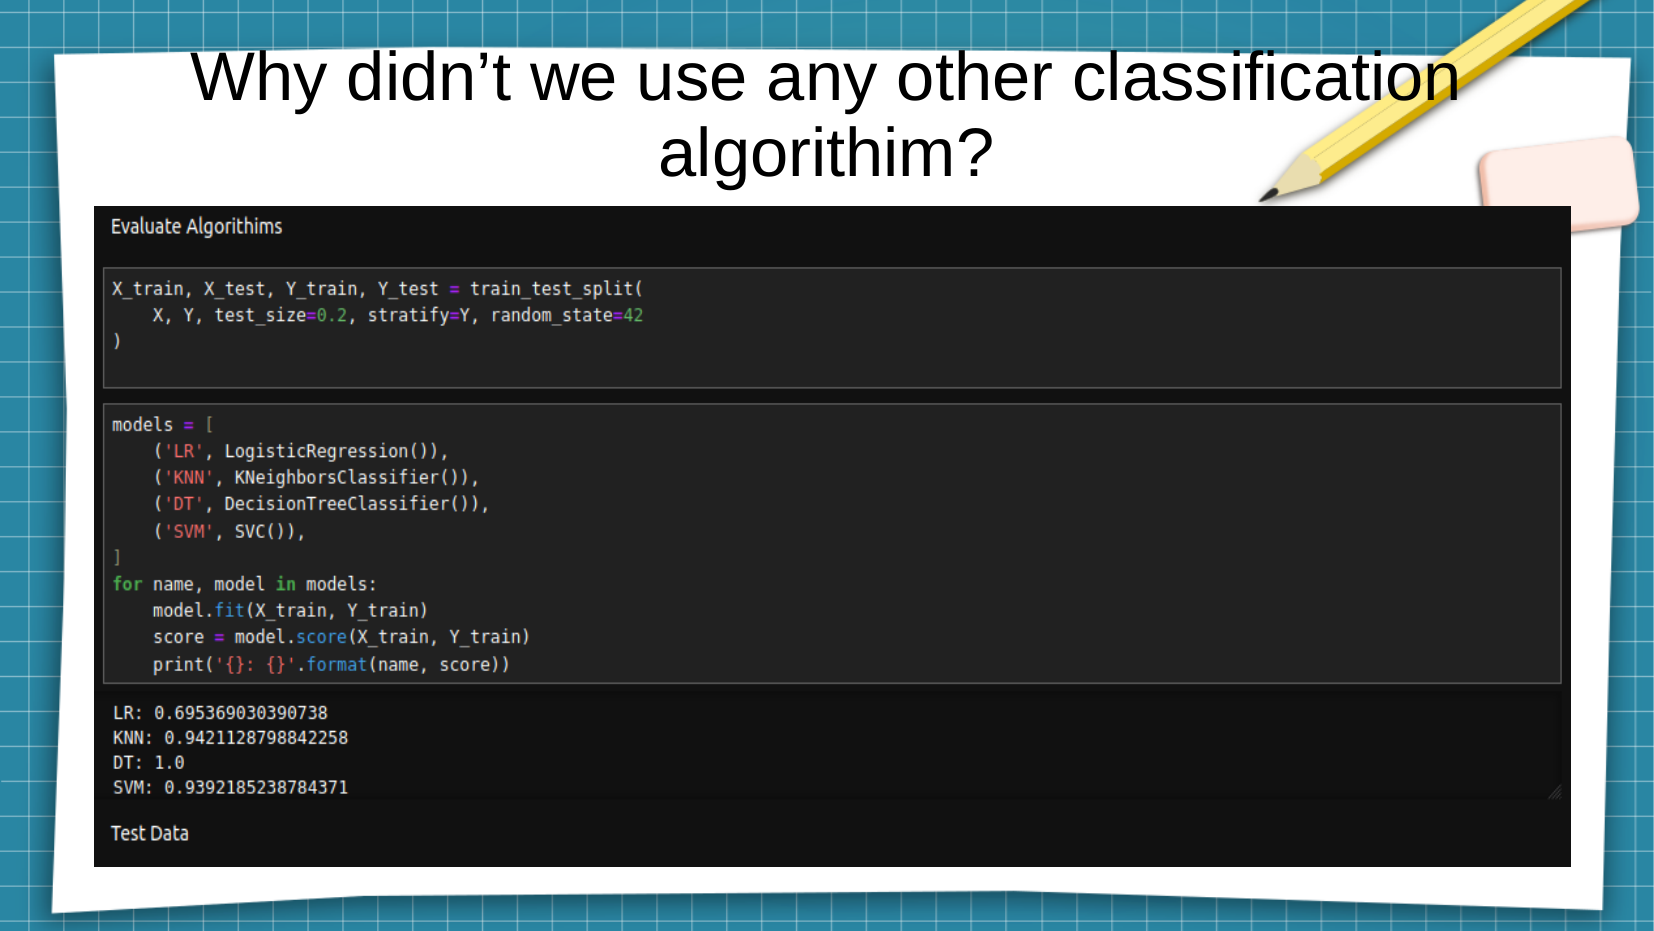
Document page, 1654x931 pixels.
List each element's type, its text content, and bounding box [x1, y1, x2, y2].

picture [0, 0, 1654, 931]
title Why didn’t we use any other classification algorithim? [82, 37, 1571, 193]
